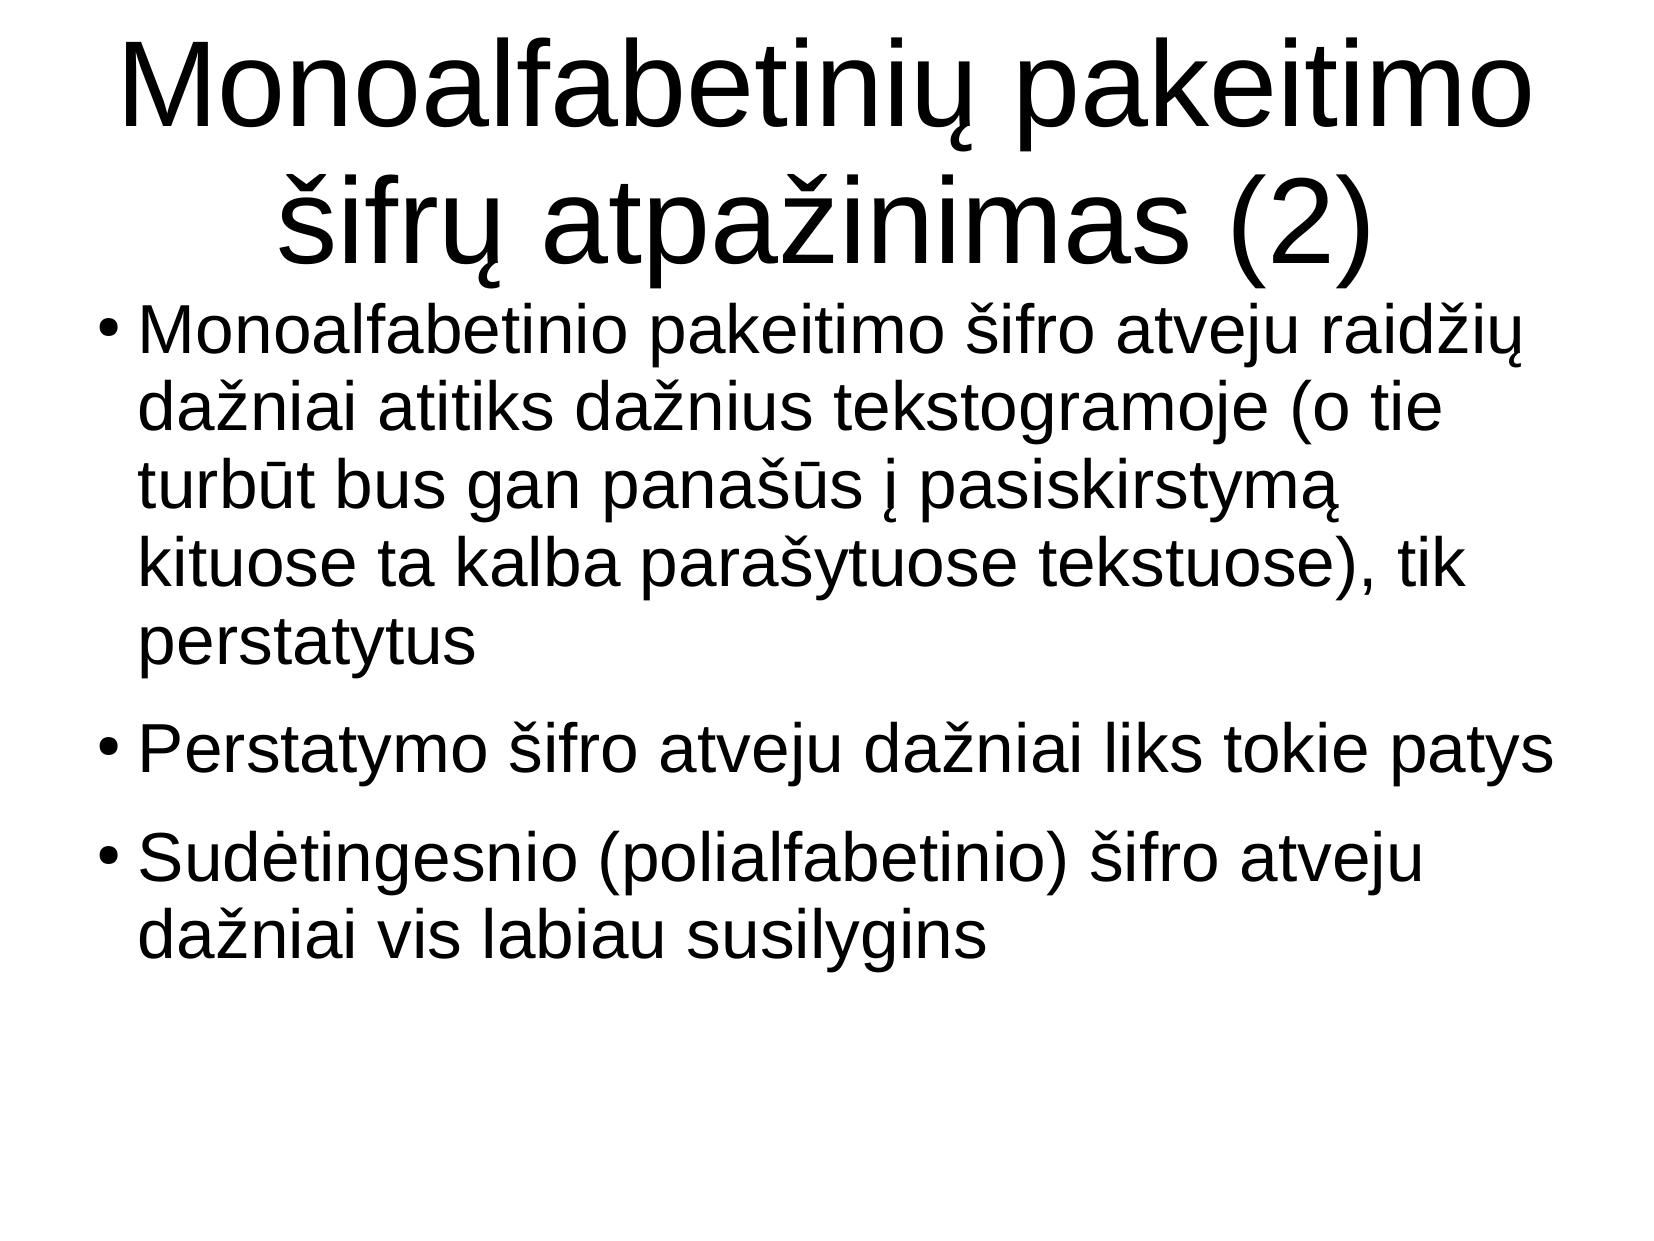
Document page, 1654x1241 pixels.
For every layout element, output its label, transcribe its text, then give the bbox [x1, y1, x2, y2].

title Monoalfabetinių pakeitimo šifrų atpažinimas (2) [82, 16, 1571, 290]
list Monoalfabetinio pakeitimo šifro atveju raidžių dažniai atitiks dažnius tekstogramoje (o tie turbūt bus gan panašūs į pasiskirstymą kituose ta kalba parašytuose tekstuose), tik perstatytus Perstatymo šifro atveju dažniai liks tokie patys Sudėtingesnio (polialfabetinio) šifro atveju dažniai vis labiau susilygins [82, 290, 1571, 1010]
